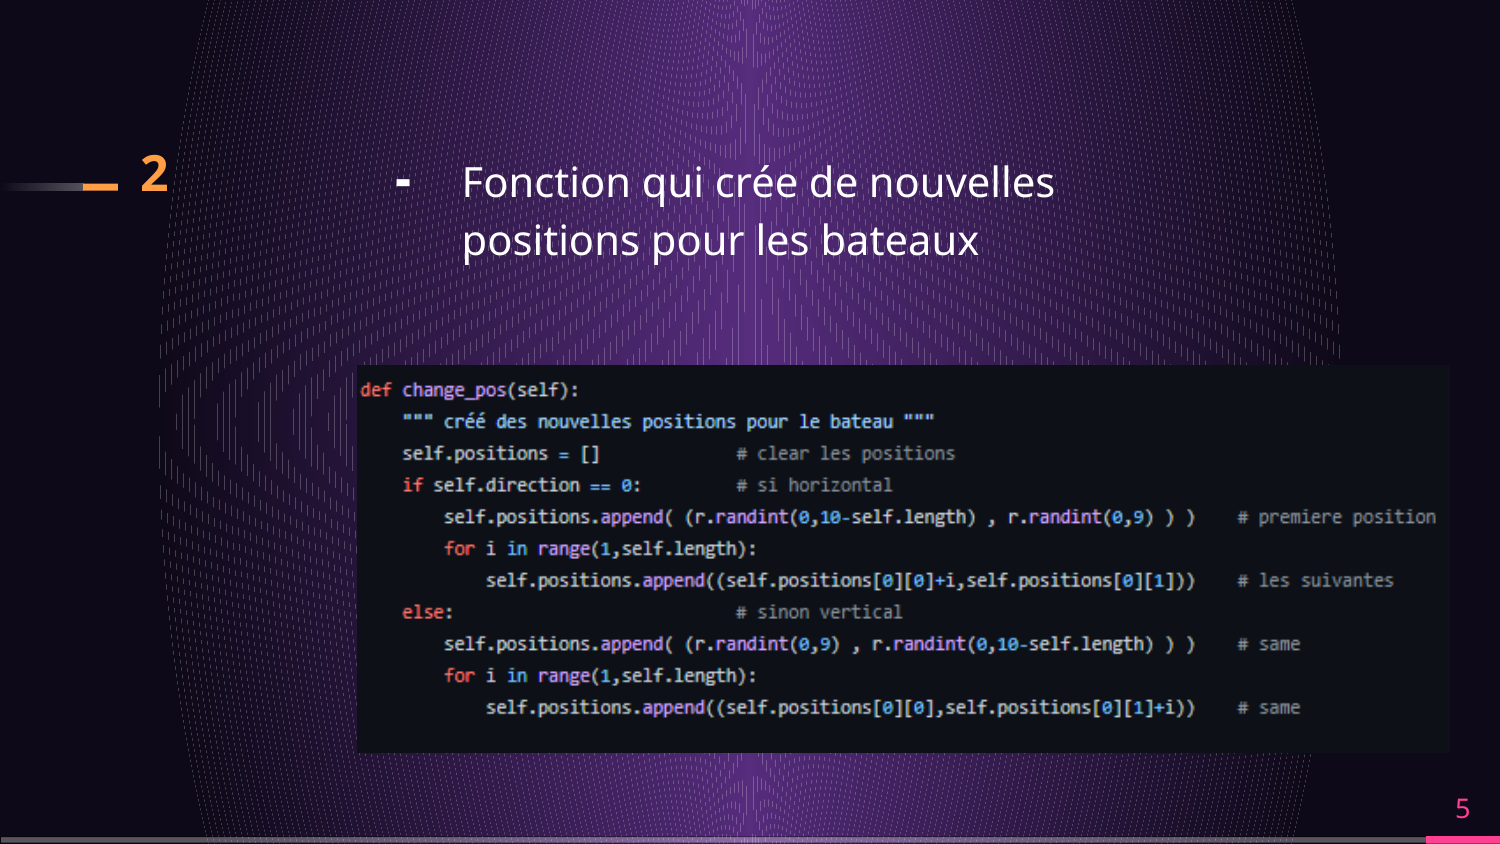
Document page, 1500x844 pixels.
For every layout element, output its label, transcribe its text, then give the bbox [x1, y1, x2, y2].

picture [357, 365, 1450, 753]
list Fonction qui crée de nouvelles positions pour les bateaux [386, 148, 1258, 292]
slide_number 5 [1426, 779, 1500, 837]
title 2 [140, 137, 1011, 203]
